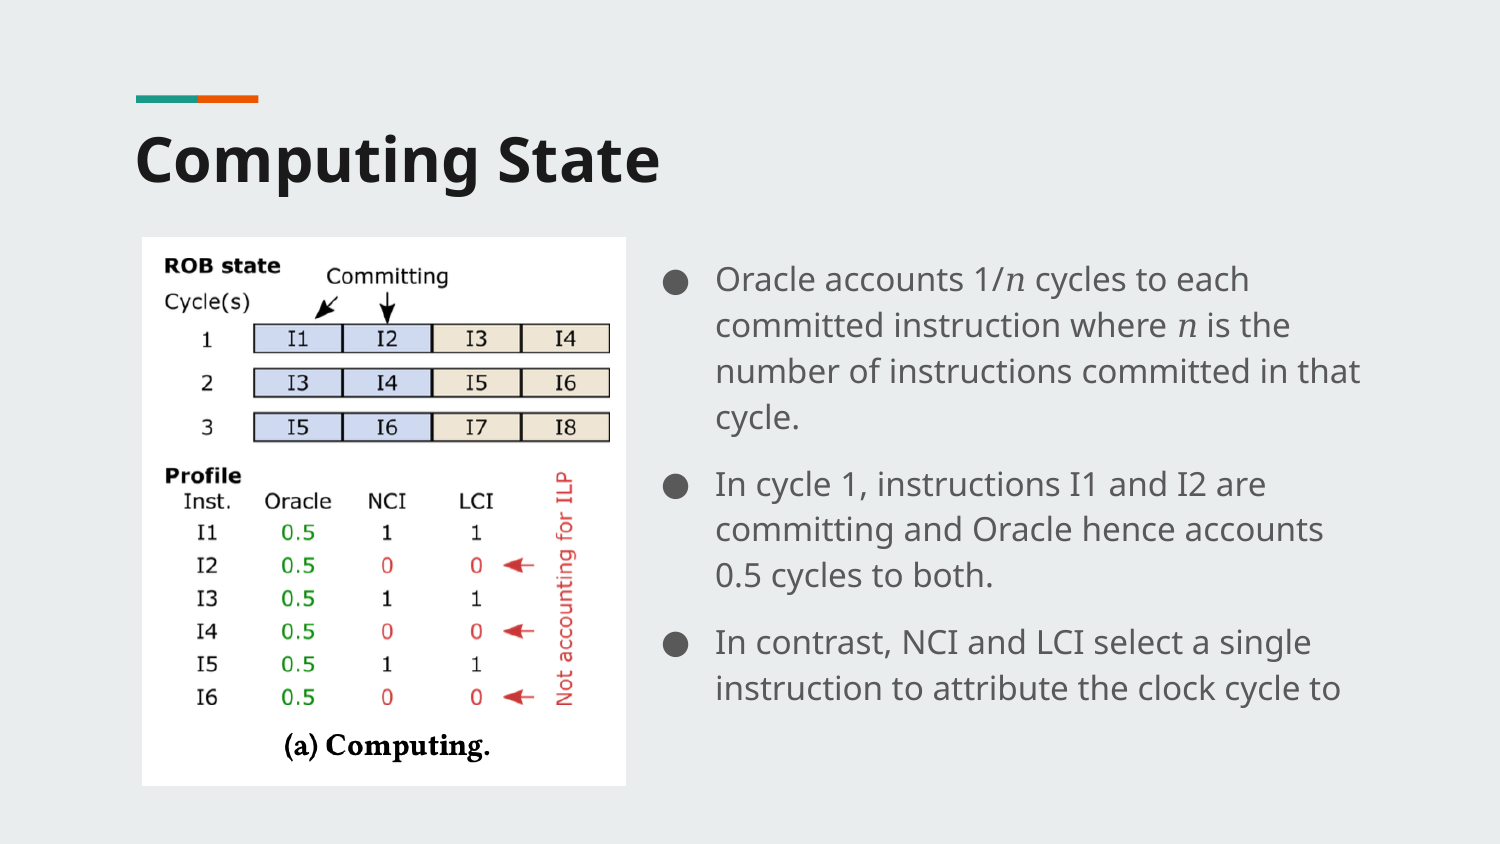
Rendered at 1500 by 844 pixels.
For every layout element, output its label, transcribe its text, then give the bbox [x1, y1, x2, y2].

picture [142, 237, 626, 786]
text_box Computing State [119, 104, 1381, 246]
text_box Oracle accounts 1/𝑛 cycles to each committed instruction where 𝑛 is the number of instructions committed in that cycle. In cycle 1, instructions I1 and I2 are committing and Oracle hence accounts 0.5 cycles to both. In contrast, NCI and LCI select a single instruction to attribute the clock cycle to [626, 246, 1381, 786]
